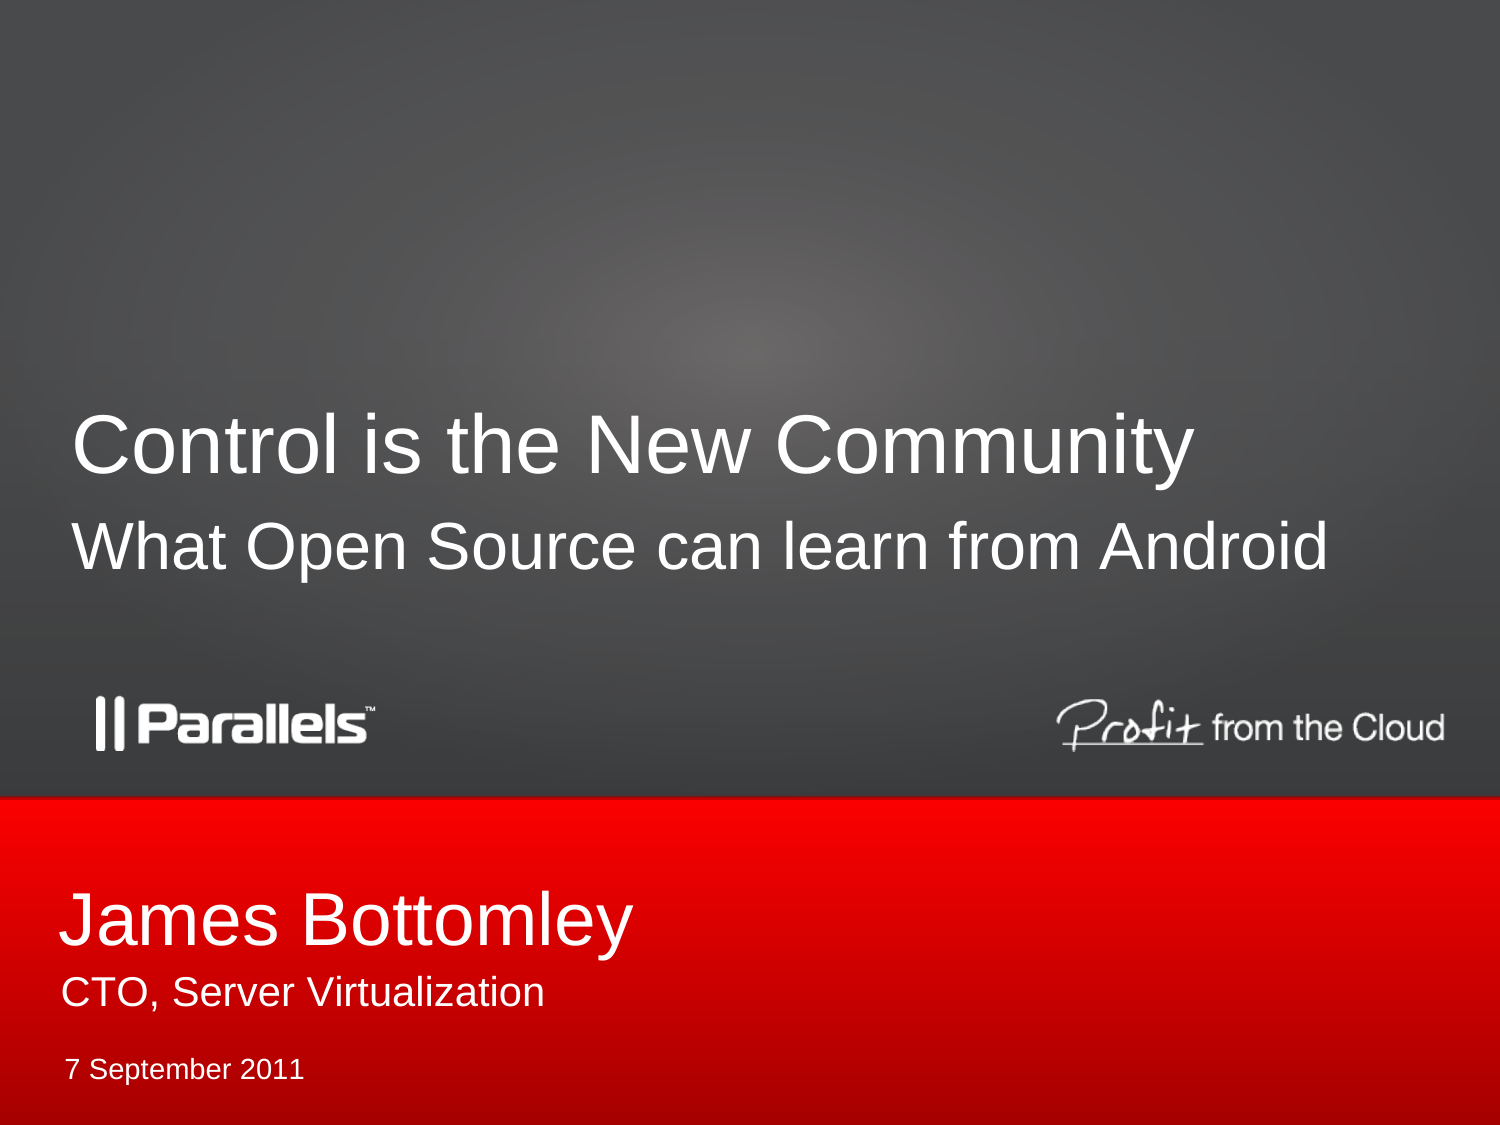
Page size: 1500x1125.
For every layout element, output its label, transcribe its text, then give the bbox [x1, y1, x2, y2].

text_box Control is the New Community What Open Source can learn from Android [55, 165, 1460, 617]
text_box CTO, Server Virtualization [45, 956, 1429, 1023]
picture [0, 0, 1500, 800]
text_box James Bottomley [43, 861, 1045, 968]
text_box 7 September 2011 [48, 1042, 423, 1105]
